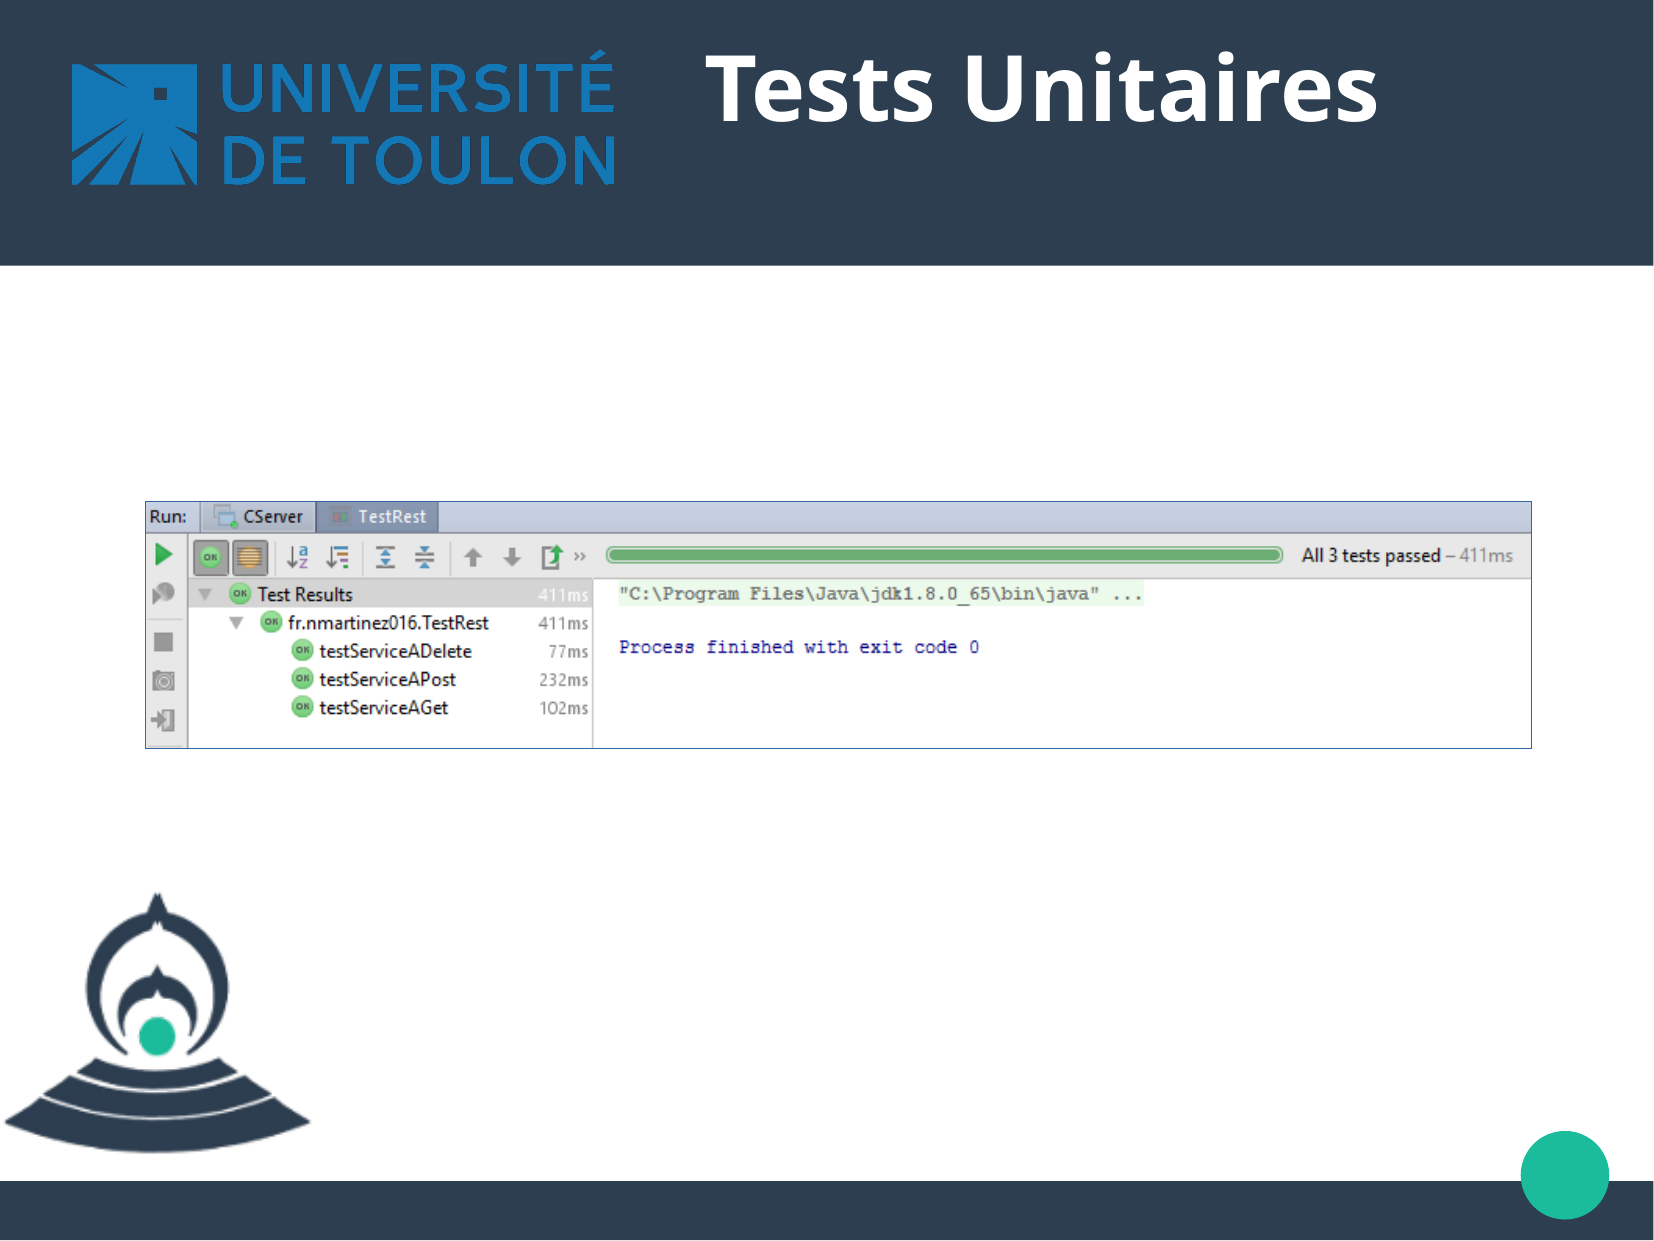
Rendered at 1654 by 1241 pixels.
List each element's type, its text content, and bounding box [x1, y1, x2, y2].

picture [2, 884, 316, 1160]
picture [145, 501, 1532, 749]
text_box Tests Unitaires [690, 16, 1560, 226]
picture [72, 49, 614, 185]
